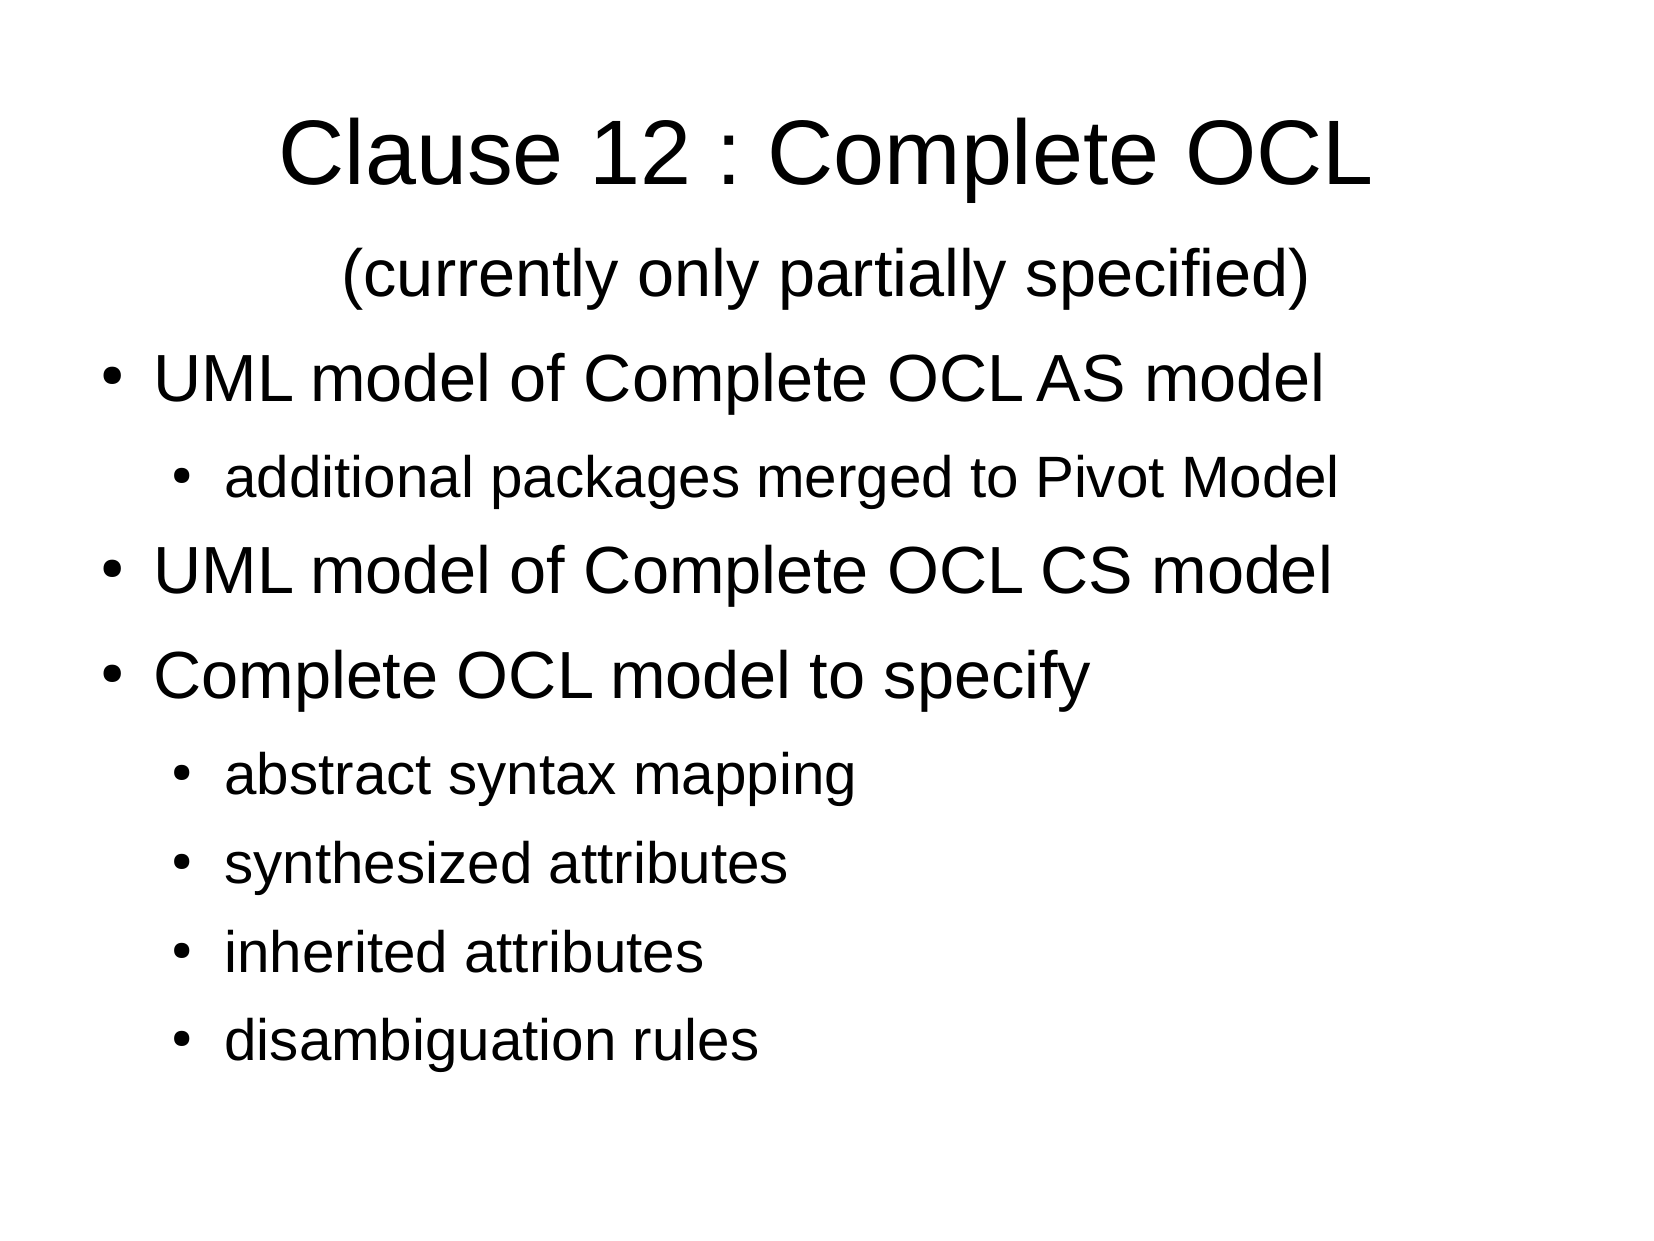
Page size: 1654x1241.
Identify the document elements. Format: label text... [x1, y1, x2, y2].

list (currently only partially specified) UML model of Complete OCL AS model additional packages merged to Pivot Model UML model of Complete OCL CS model Complete OCL model to specify abstract syntax mapping synthesized attributes inherited attributes disambiguation rules [82, 236, 1571, 1115]
title Clause 12 : Complete OCL [82, 56, 1571, 236]
